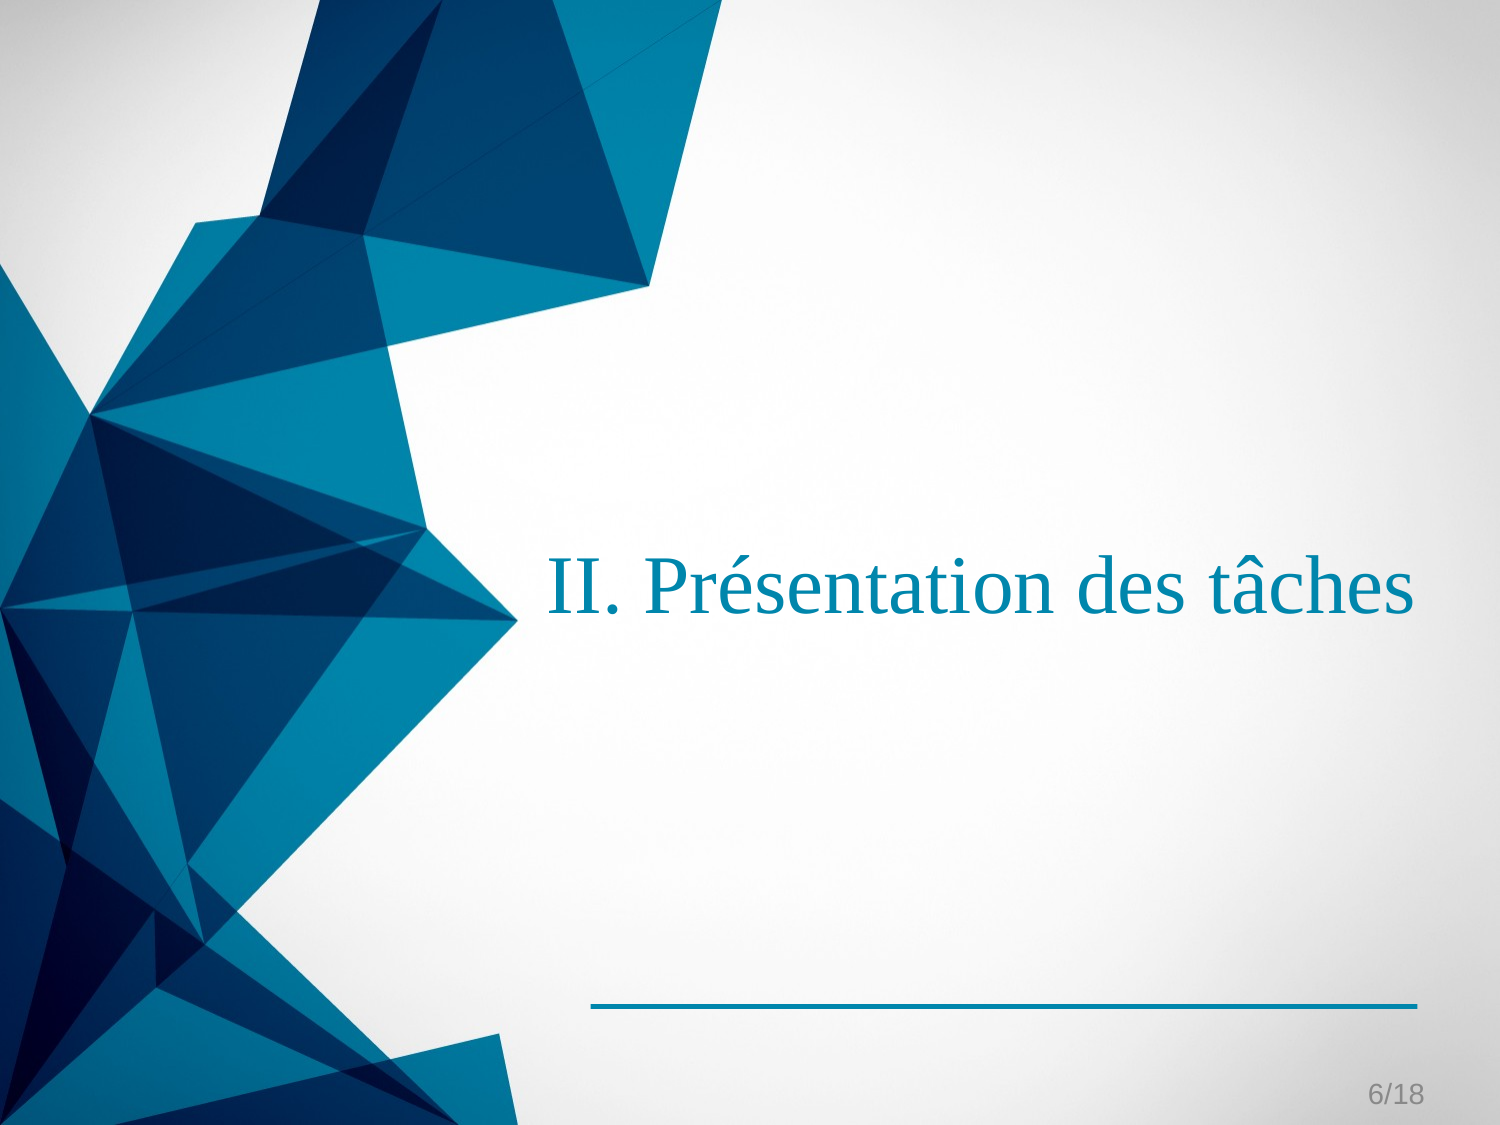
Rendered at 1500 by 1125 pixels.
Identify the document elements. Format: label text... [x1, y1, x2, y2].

picture [0, 0, 1500, 1125]
title II. Présentation des tâches [383, 491, 1418, 680]
